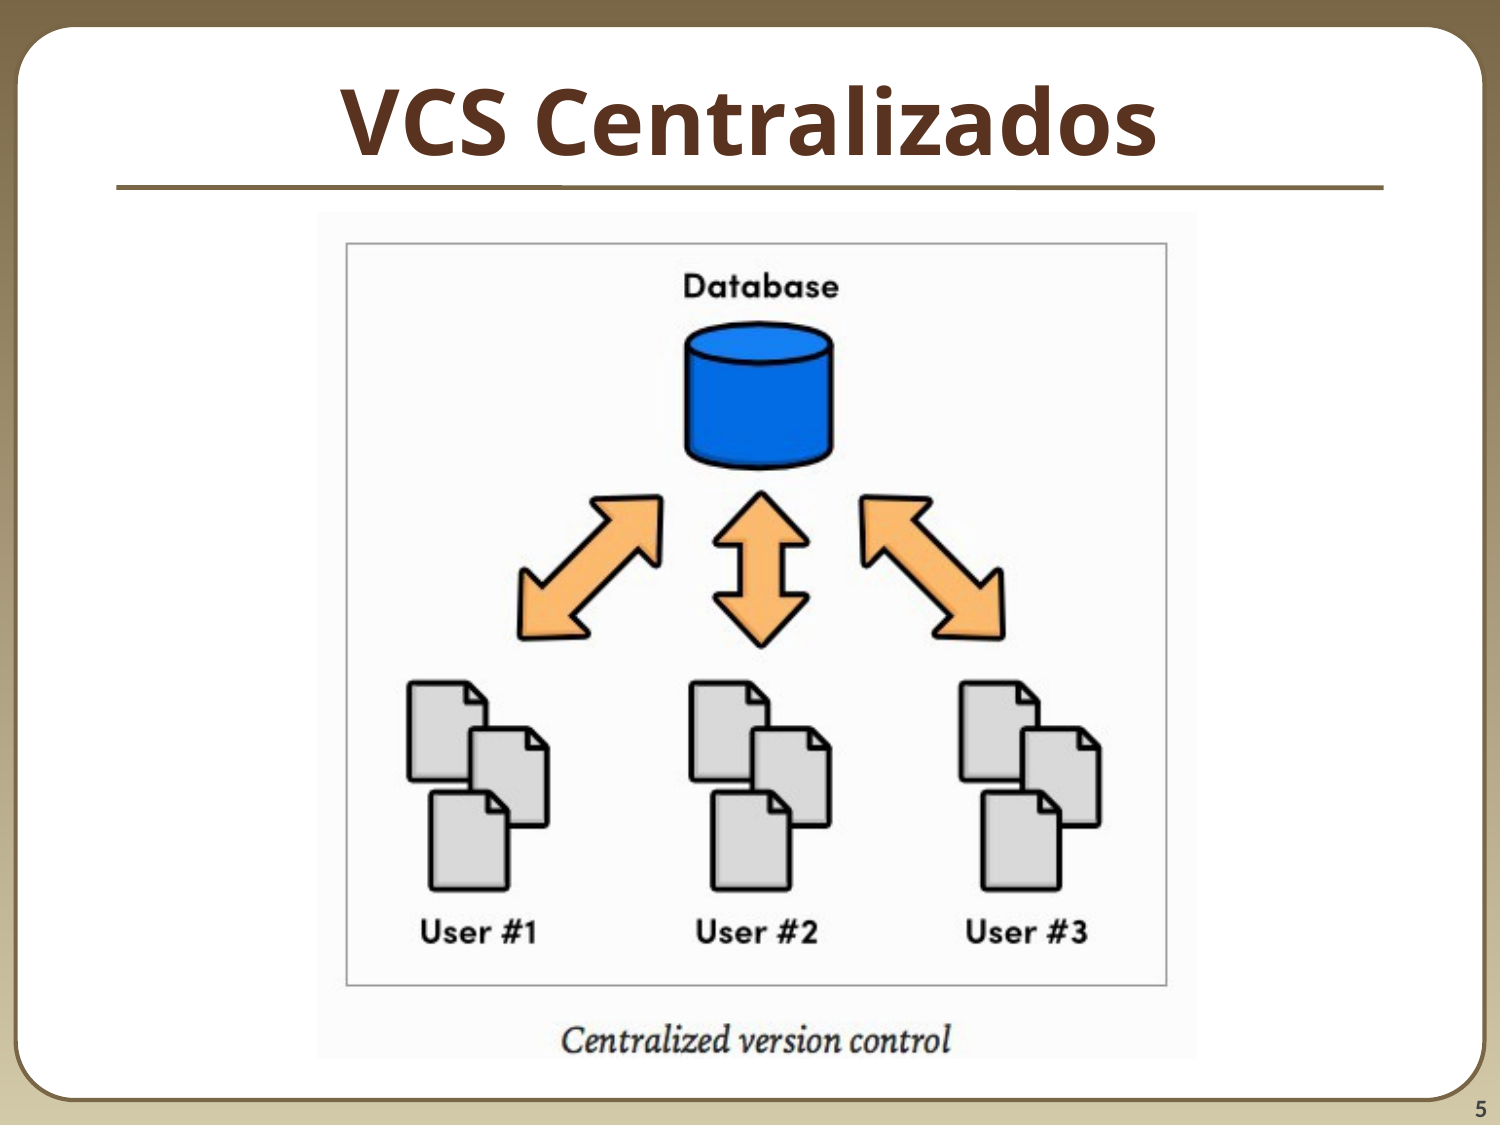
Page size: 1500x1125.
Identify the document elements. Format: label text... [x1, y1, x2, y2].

title VCS Centralizados [0, 24, 1500, 213]
picture [317, 212, 1197, 1059]
